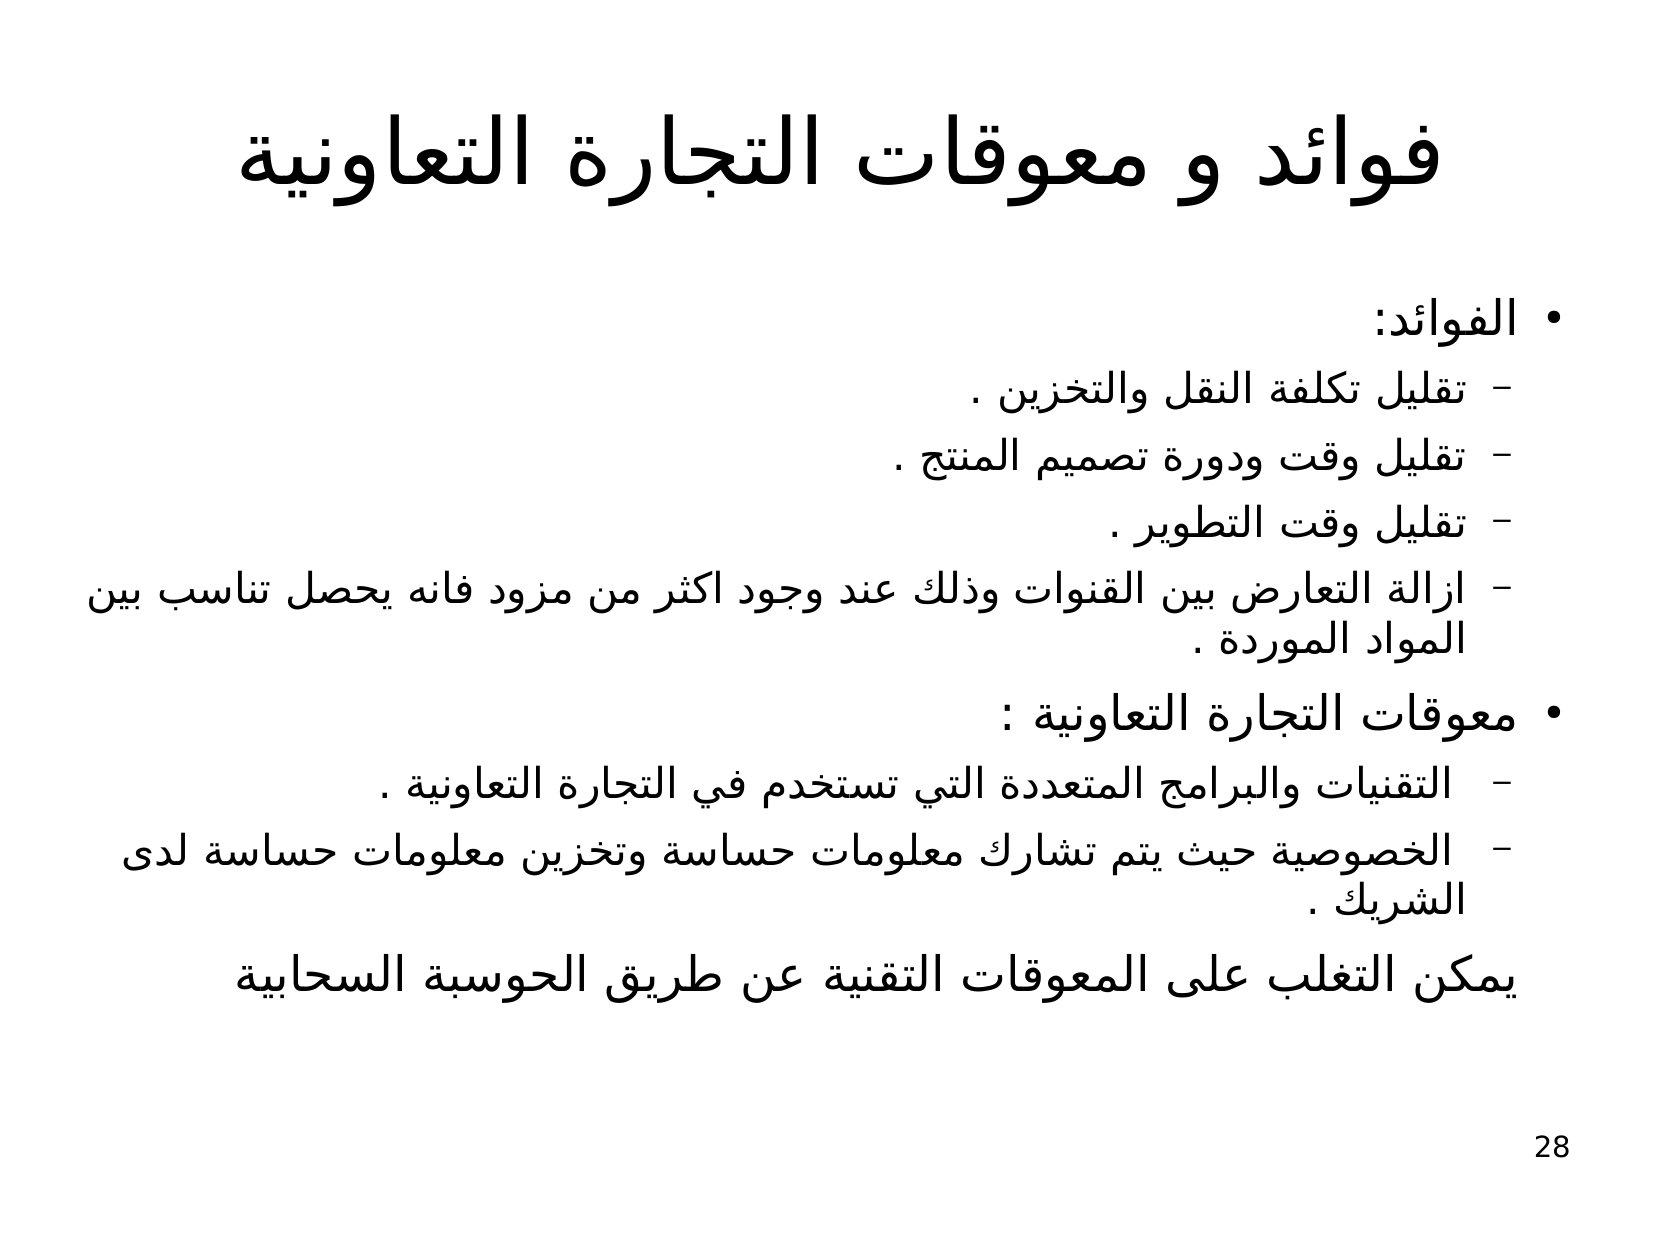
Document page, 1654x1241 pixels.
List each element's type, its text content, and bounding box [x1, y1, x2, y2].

list الفوائد: تقليل تكلفة النقل والتخزين . تقليل وقت ودورة تصميم المنتج . تقليل وقت التطوير . ازالة التعارض بين القنوات وذلك عند وجود اكثر من مزود فانه يحصل تناسب بين المواد الموردة . معوقات التجارة التعاونية : التقنيات والبرامج المتعددة التي تستخدم في التجارة التعاونية . الخصوصية حيث يتم تشارك معلومات حساسة وتخزين معلومات حساسة لدى الشريك . يمكن التغلب على المعوقات التقنية عن طريق الحوسبة السحابية [82, 290, 1571, 1010]
title فوائد و معوقات التجارة التعاونية [82, 49, 1571, 257]
